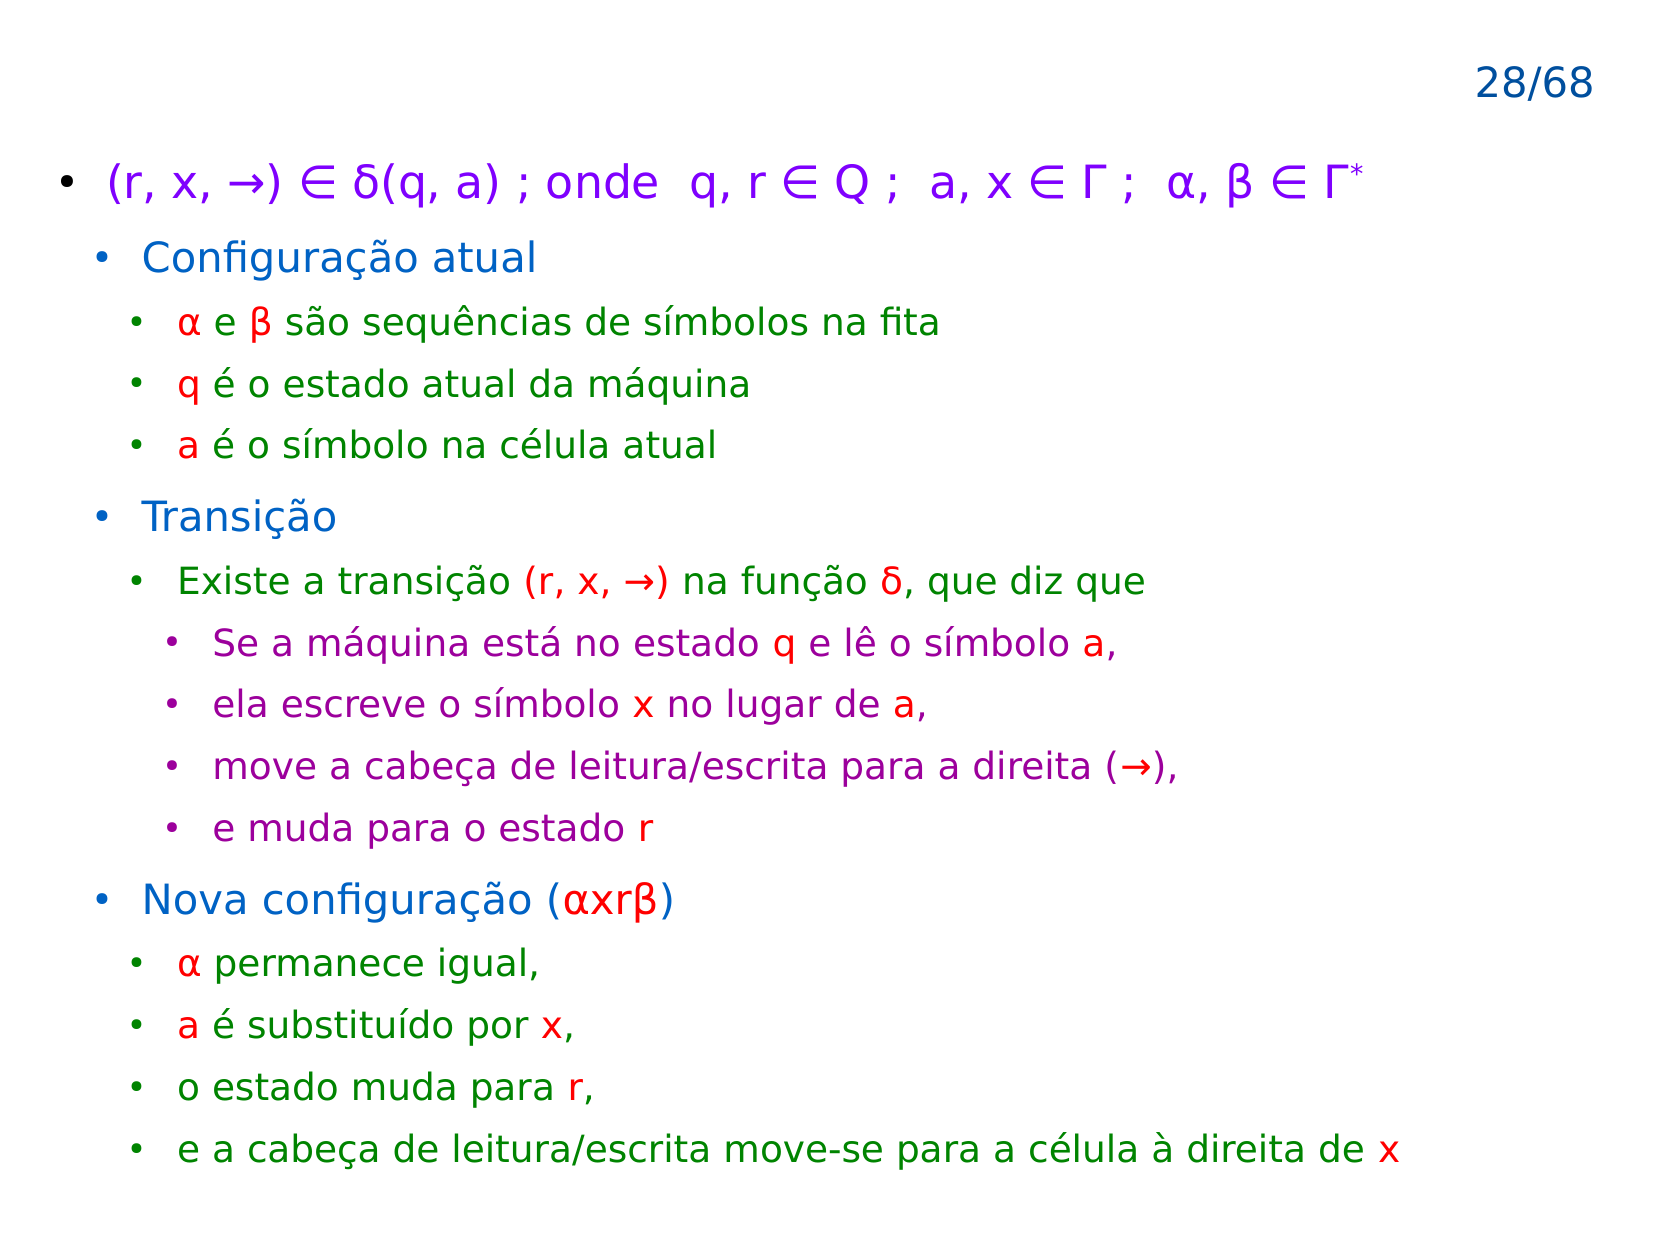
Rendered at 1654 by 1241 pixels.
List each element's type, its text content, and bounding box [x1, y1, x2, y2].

list (r, x, →) ∈ δ(q, a) ; onde q, r ∈ Q ; a, x ∈ Γ ; α, β ∈ Γ* Configuração atual α e β são sequências de símbolos na fita q é o estado atual da máquina a é o símbolo na célula atual Transição Existe a transição (r, x, →) na função δ, que diz que Se a máquina está no estado q e lê o símbolo a, ela escreve o símbolo x no lugar de a, move a cabeça de leitura/escrita para a direita (→), e muda para o estado r Nova configuração (αxrβ) α permanece igual, a é substituído por x, o estado muda para r, e a cabeça de leitura/escrita move-se para a célula à direita de x [59, 147, 1595, 1211]
